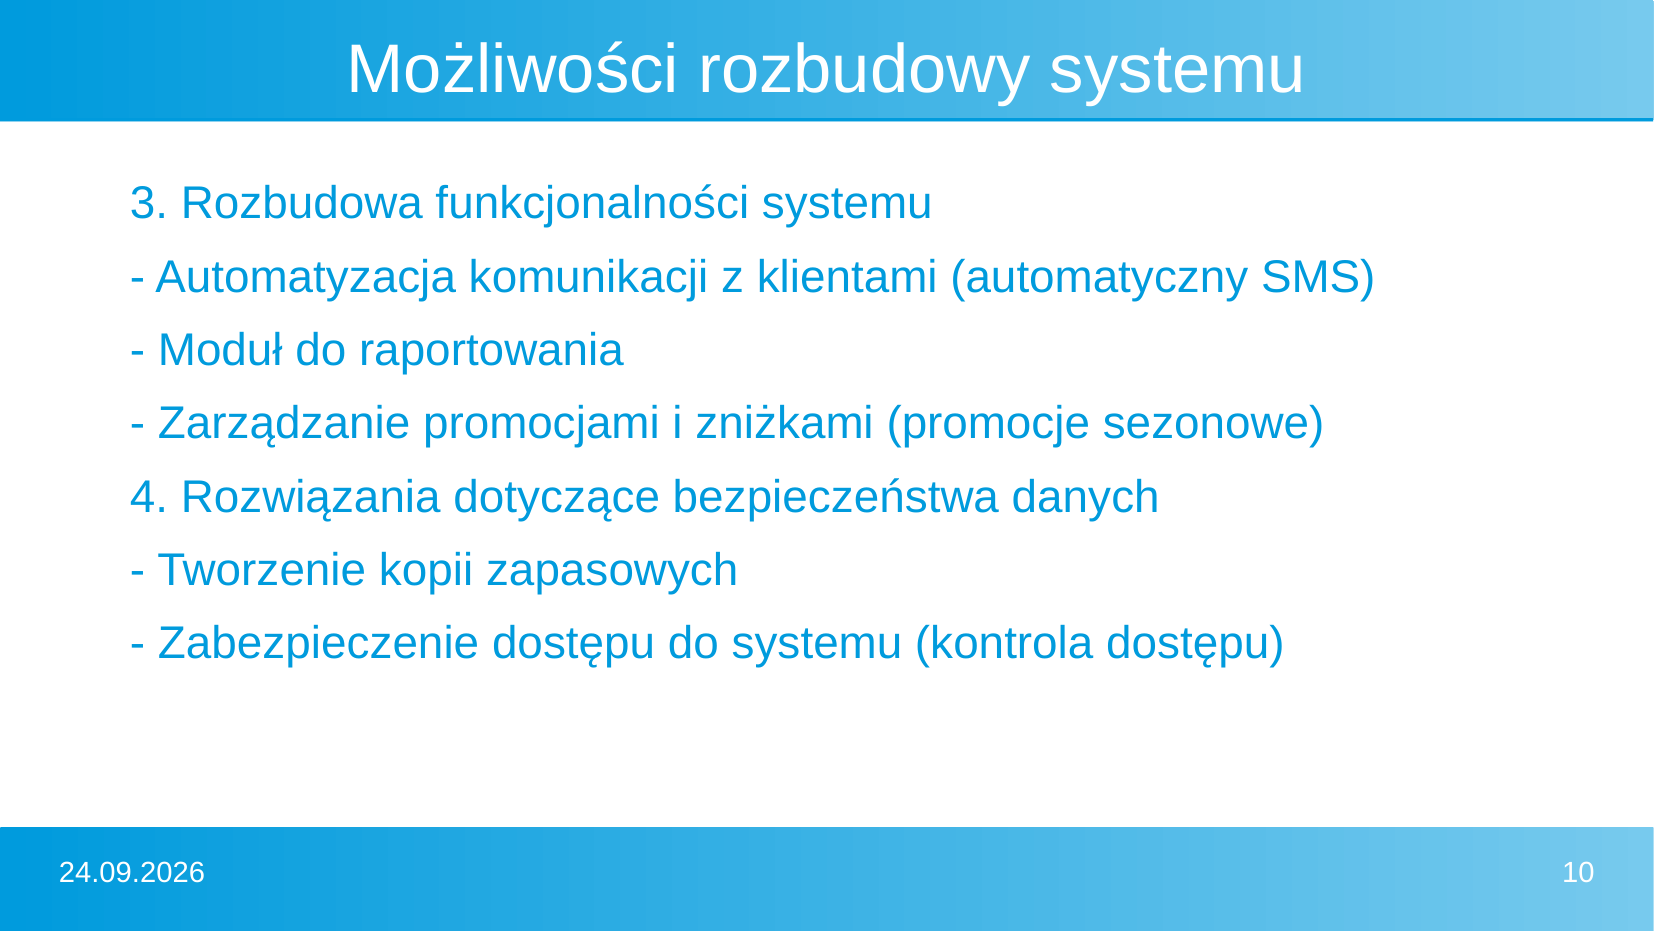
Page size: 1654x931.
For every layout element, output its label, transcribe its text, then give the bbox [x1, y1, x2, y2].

title Możliwości rozbudowy systemu [59, 29, 1595, 108]
list 3. Rozbudowa funkcjonalności systemu - Automatyzacja komunikacji z klientami (automatyczny SMS) - Moduł do raportowania - Zarządzanie promocjami i zniżkami (promocje sezonowe) 4. Rozwiązania dotyczące bezpieczeństwa danych - Tworzenie kopii zapasowych - Zabezpieczenie dostępu do systemu (kontrola dostępu) [59, 177, 1595, 768]
